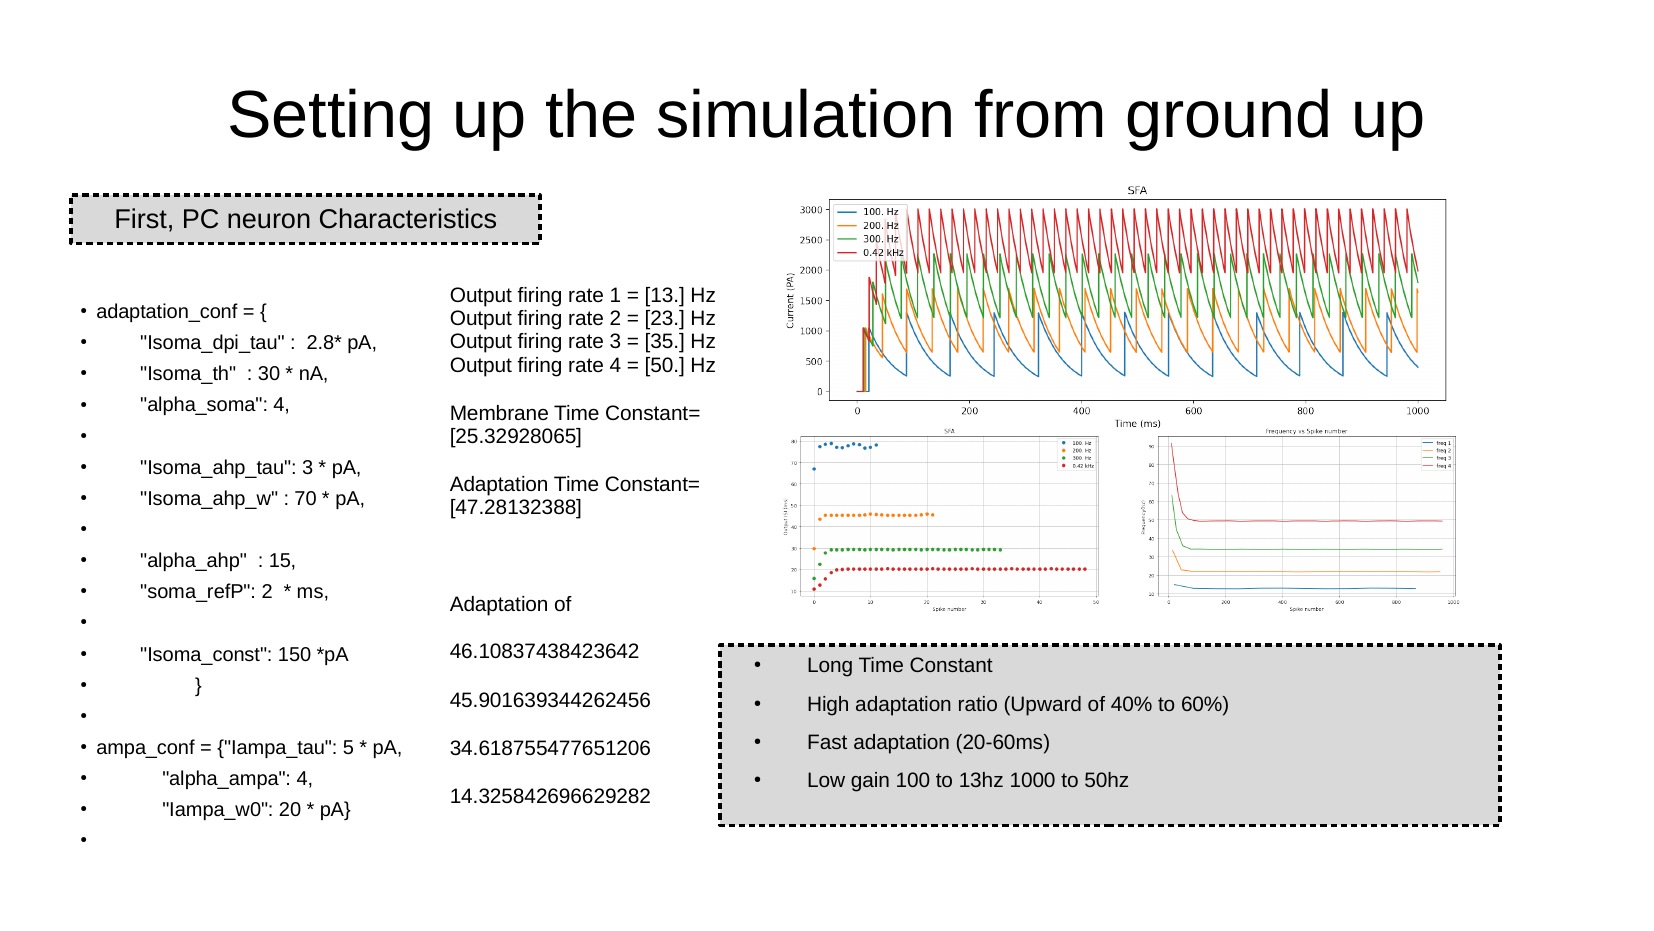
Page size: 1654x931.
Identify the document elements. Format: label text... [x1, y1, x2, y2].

text_box Long Time Constant High adaptation ratio (Upward of 40% to 60%) Fast adaptation (20-60ms) Low gain 100 to 13hz 1000 to 50hz [720, 645, 1501, 826]
list adaptation_conf = { "Isoma_dpi_tau" : 2.8* pA, "Isoma_th" : 30 * nA, "alpha_soma": 4, "Isoma_ahp_tau": 3 * pA, "Isoma_ahp_w" : 70 * pA, "alpha_ahp" : 15, "soma_refP": 2 * ms, "Isoma_const": 150 *pA } ampa_conf = {"Iampa_tau": 5 * pA, "alpha_ampa": 4, "Iampa_w0": 20 * pA} [75, 300, 706, 841]
text_box Output firing rate 1 = [13.] Hz Output firing rate 2 = [23.] Hz Output firing rate 3 = [35.] Hz Output firing rate 4 = [50.] Hz Membrane Time Constant= [25.32928065] Adaptation Time Constant= [47.28132388] Adaptation of 46.10837438423642 45.901639344262456 34.618755477651206 14.325842696629282 [435, 276, 751, 816]
picture [780, 179, 1463, 616]
title Setting up the simulation from ground up [82, 37, 1571, 193]
text_box First, PC neuron Characteristics [70, 195, 541, 244]
